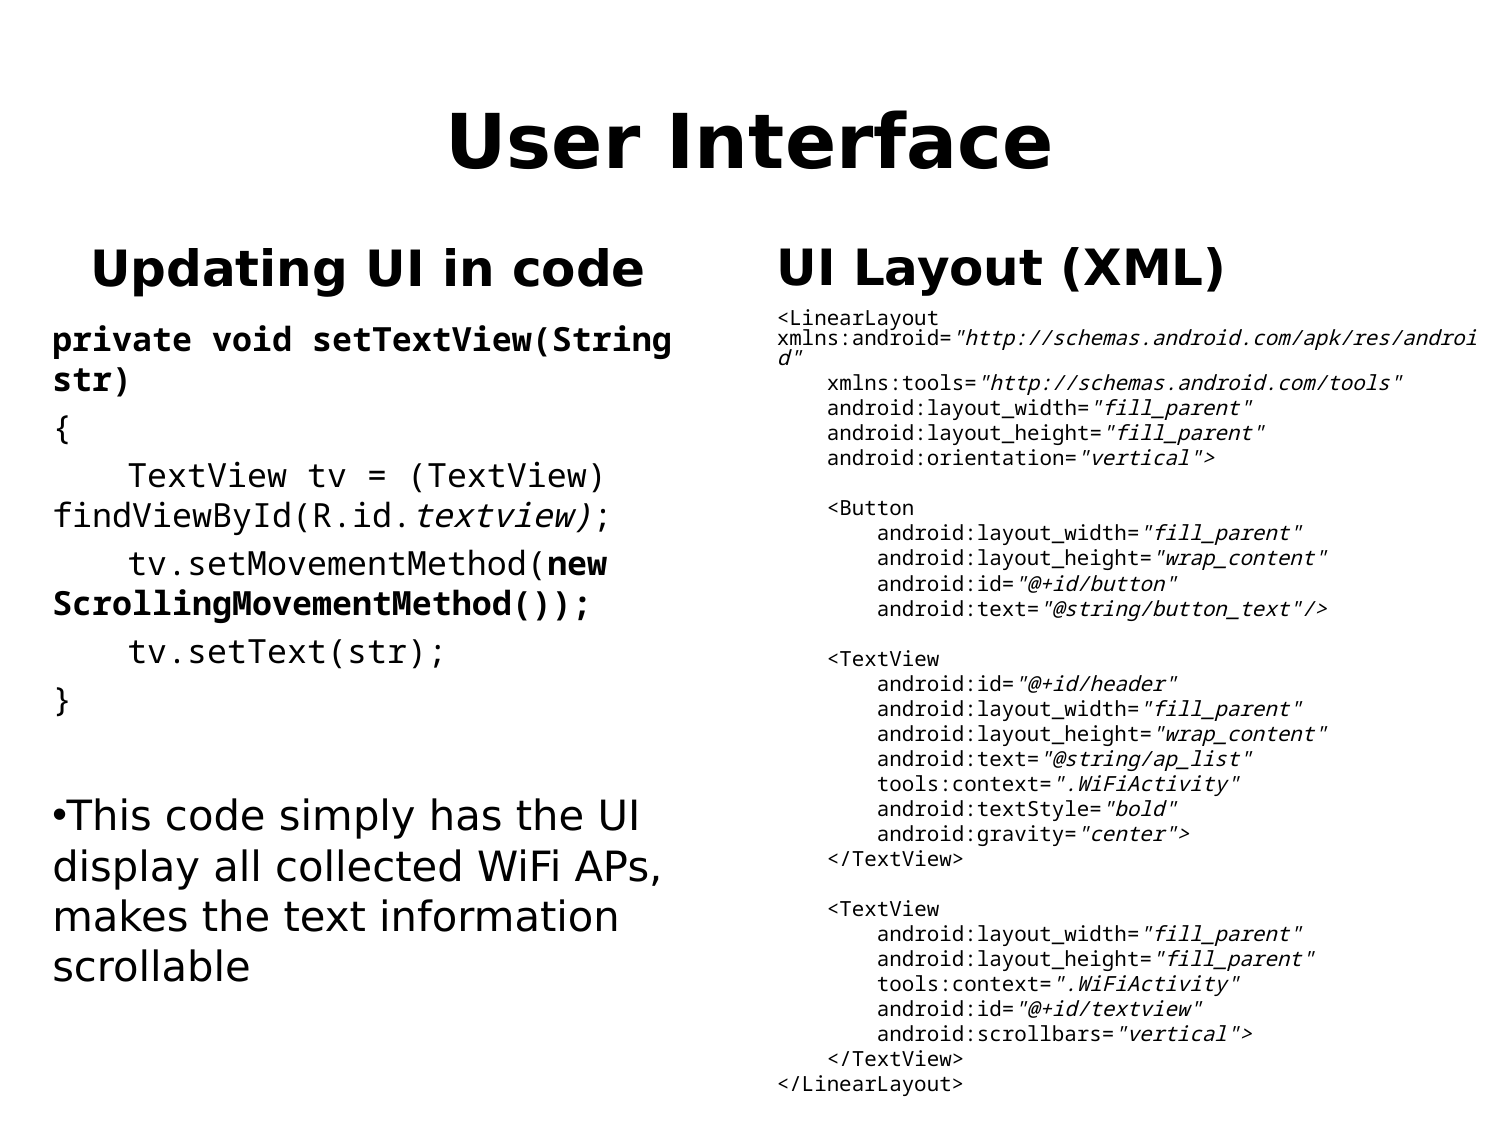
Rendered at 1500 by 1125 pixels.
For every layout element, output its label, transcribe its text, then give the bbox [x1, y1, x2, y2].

list <LinearLayout xmlns:android="http://schemas.android.com/apk/res/android" xmlns:tools="http://schemas.android.com/tools" android:layout_width="fill_parent" android:layout_height="fill_parent" android:orientation="vertical"> <Button android:layout_width="fill_parent" android:layout_height="wrap_content" android:id="@+id/button" android:text="@string/button_text"/> <TextView android:id="@+id/header" android:layout_width="fill_parent" android:layout_height="wrap_content" android:text="@string/ap_list" tools:context=".WiFiActivity" android:textStyle="bold" android:gravity="center"> </TextView> <TextView android:layout_width="fill_parent" android:layout_height="fill_parent" tools:context=".WiFiActivity" android:id="@+id/textview" android:scrollbars="vertical"> </TextView> </LinearLayout> [761, 302, 1500, 1125]
list private void setTextView(String str) { TextView tv = (TextView) findViewById(R.id.textview); tv.setMovementMethod(new ScrollingMovementMethod()); tv.setText(str); } This code simply has the UI display all collected WiFi APs, makes the text information scrollable [37, 310, 738, 1096]
title User Interface [75, 45, 1426, 233]
list Updating UI in code [74, 199, 738, 305]
list UI Layout (XML) [761, 197, 1425, 302]
